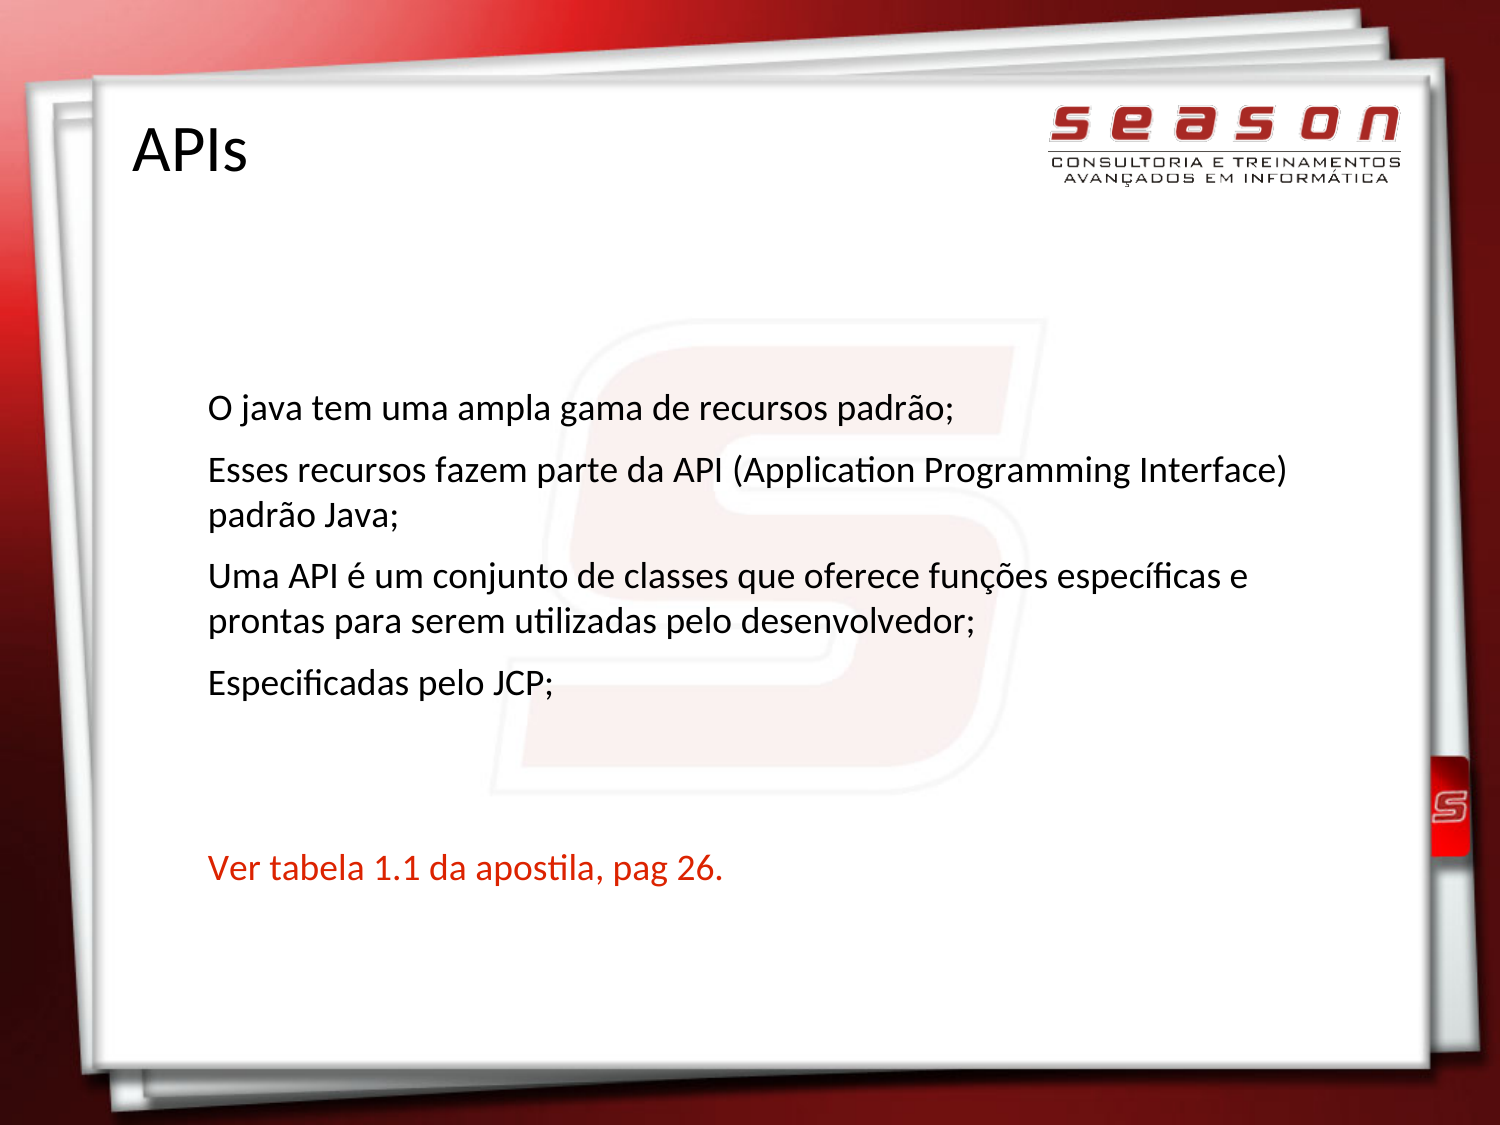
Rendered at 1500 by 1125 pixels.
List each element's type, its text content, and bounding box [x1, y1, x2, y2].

text_box O java tem uma ampla gama de recursos padrão; Esses recursos fazem parte da API (Application Programming Interface) padrão Java; Uma API é um conjunto de classes que oferece funções específicas e prontas para serem utilizadas pelo desenvolvedor; Especificadas pelo JCP; Ver tabela 1.1 da apostila, pag 26. [207, 349, 1328, 922]
picture [0, 0, 1500, 1125]
title APIs [118, 33, 1394, 257]
